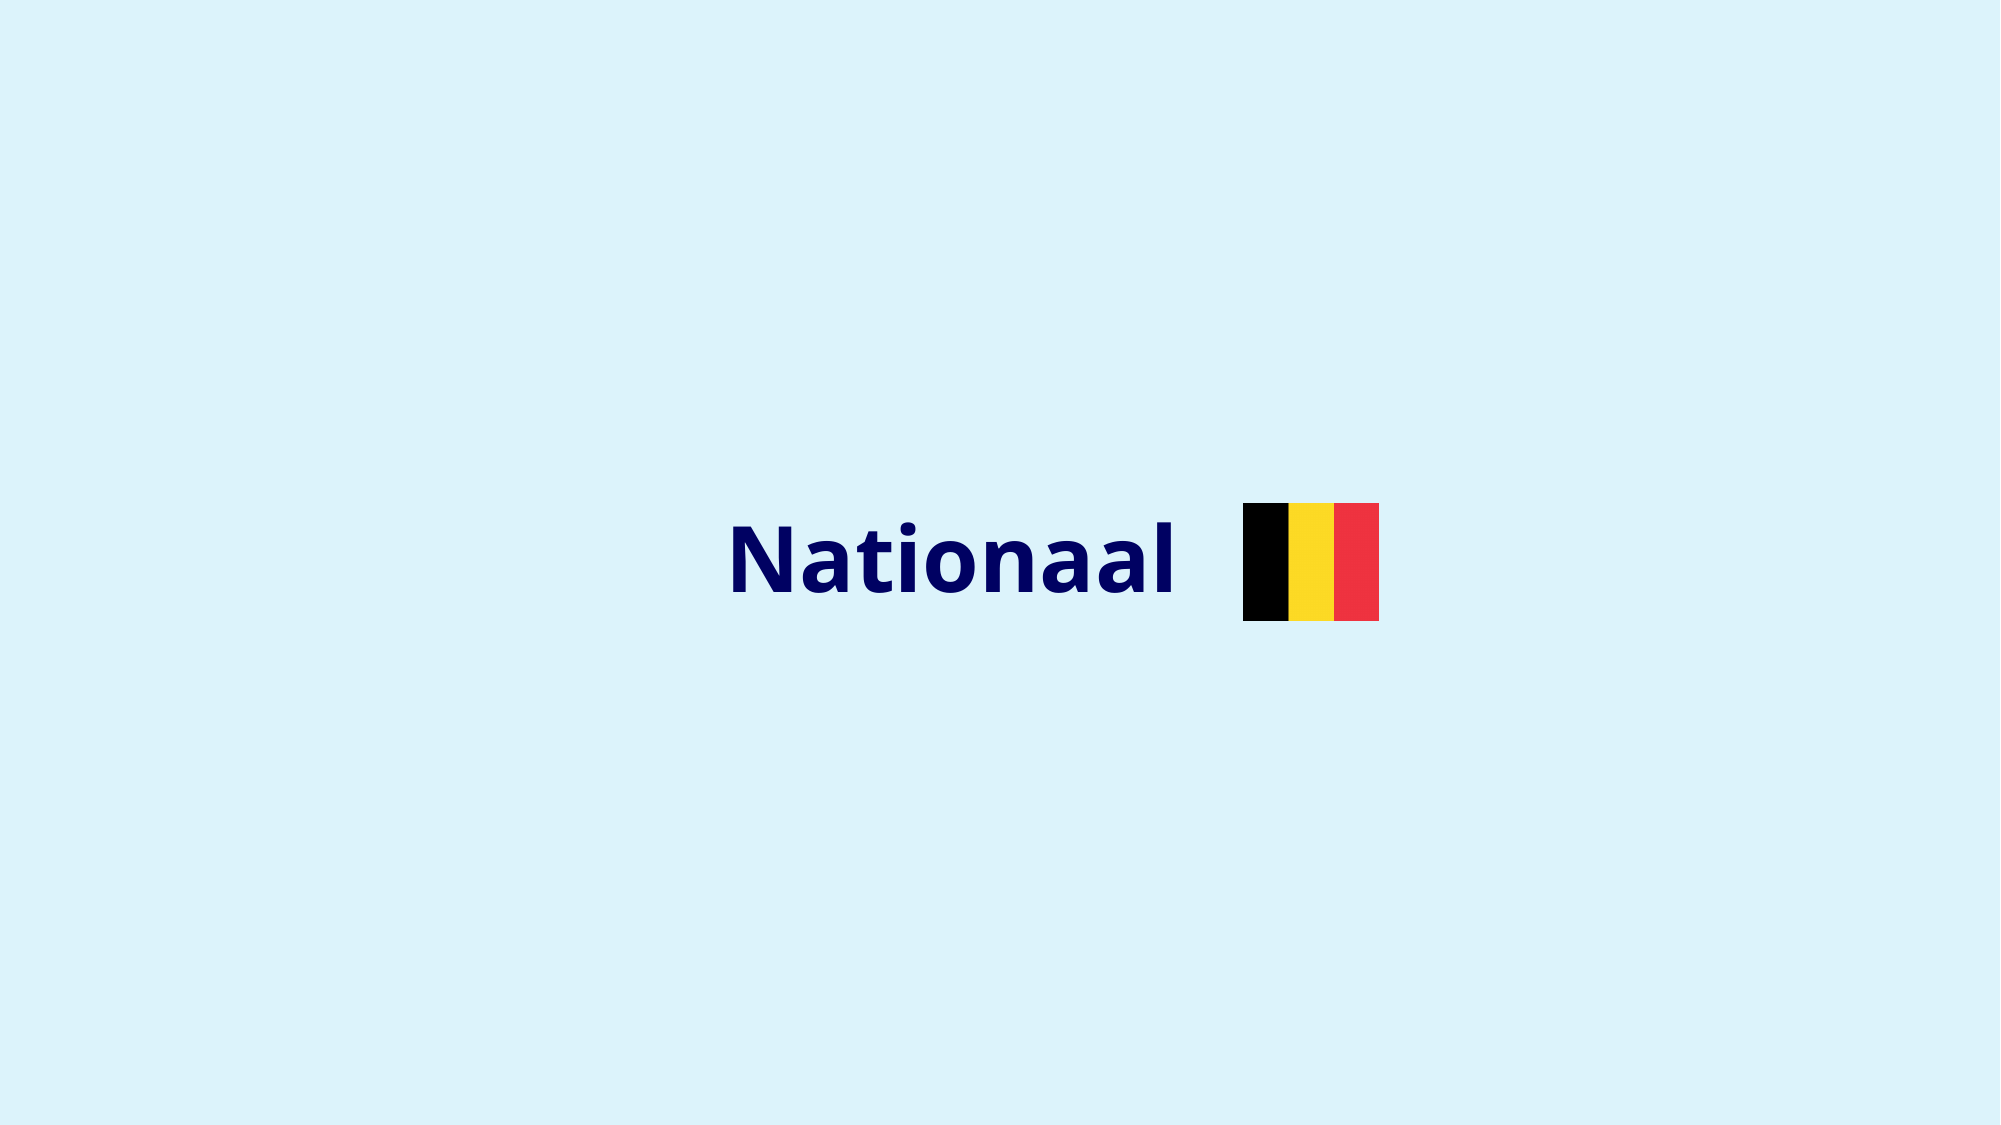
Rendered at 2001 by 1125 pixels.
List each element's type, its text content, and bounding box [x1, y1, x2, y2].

picture [1243, 504, 1379, 622]
title Nationaal [89, 453, 1815, 672]
